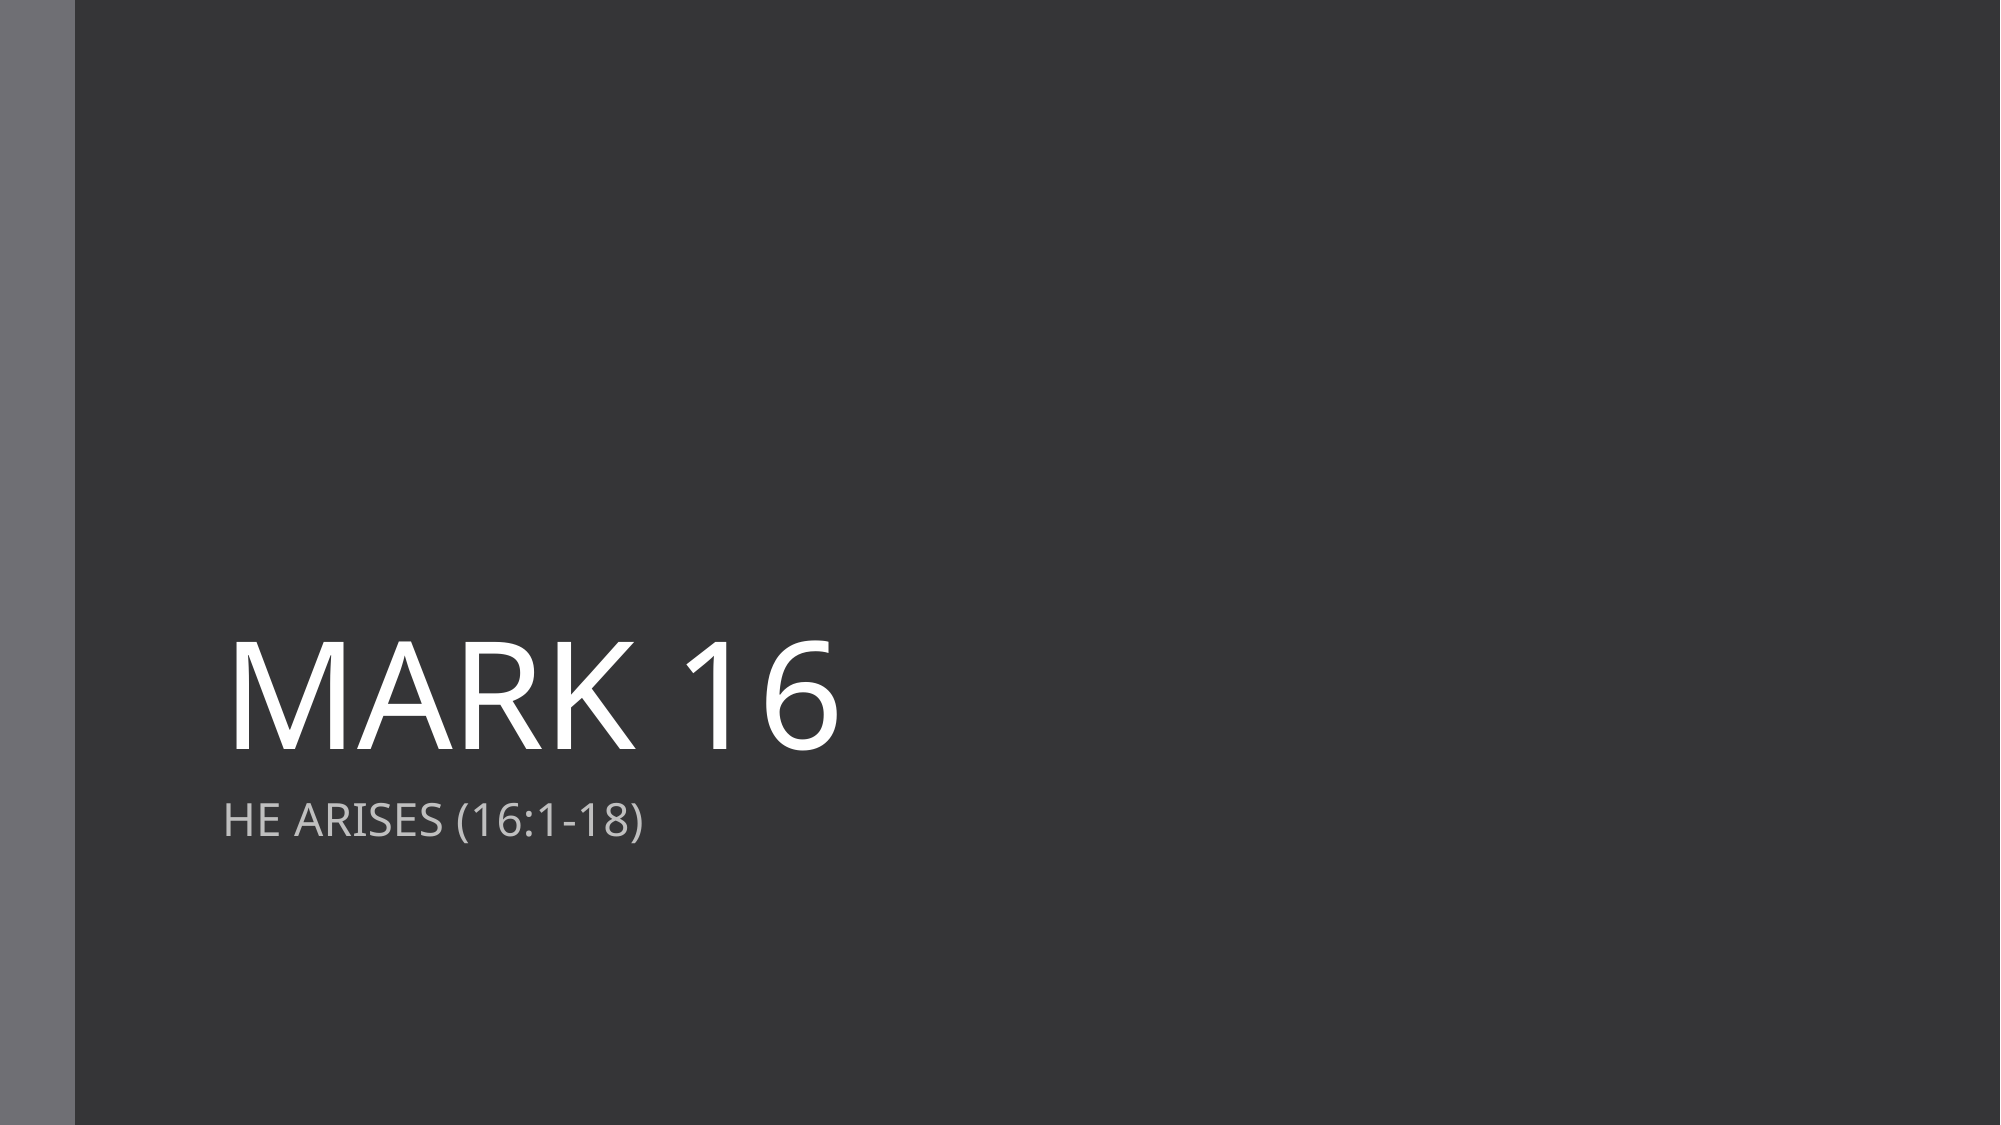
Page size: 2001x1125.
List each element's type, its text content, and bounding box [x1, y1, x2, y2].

title MARK 16 [206, 124, 1752, 787]
subtitle HE ARISES (16:1-18) [206, 787, 1752, 1066]
